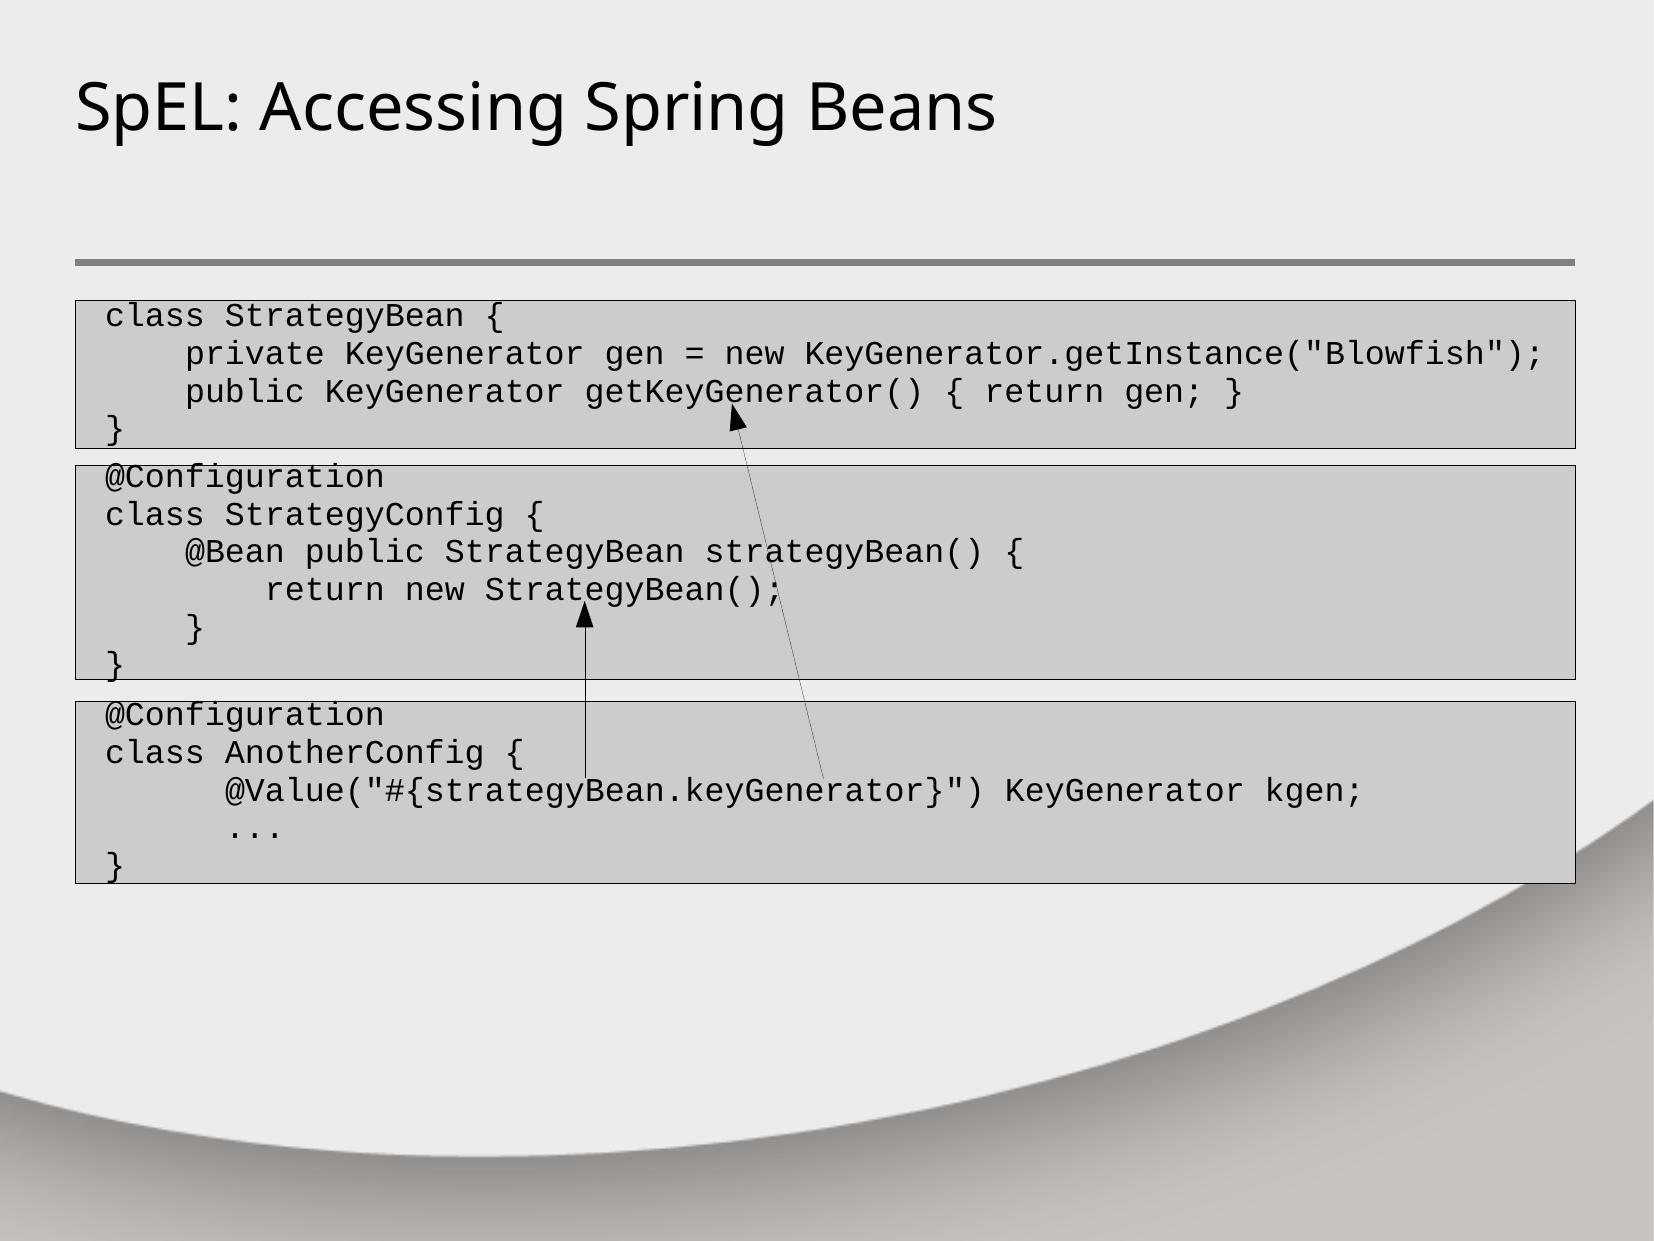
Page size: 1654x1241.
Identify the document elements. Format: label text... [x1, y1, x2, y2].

text_box @Configuration class AnotherConfig { @Value("#{strategyBean.keyGenerator}") KeyGenerator kgen; ... } [75, 701, 1576, 884]
text_box @Configuration class StrategyConfig { @Bean public StrategyBean strategyBean() { return new StrategyBean(); } } [748, 465, 1576, 680]
text_box class StrategyBean { private KeyGenerator gen = new KeyGenerator.getInstance("Blowfish"); public KeyGenerator getKeyGenerator() { return gen; } } [75, 300, 1576, 449]
text_box @Configuration class StrategyConfig { @Bean public StrategyBean strategyBean() { return new StrategyBean(); } } [75, 465, 799, 680]
title SpEL: Accessing Spring Beans [75, 75, 1576, 226]
picture [0, 0, 1654, 1241]
